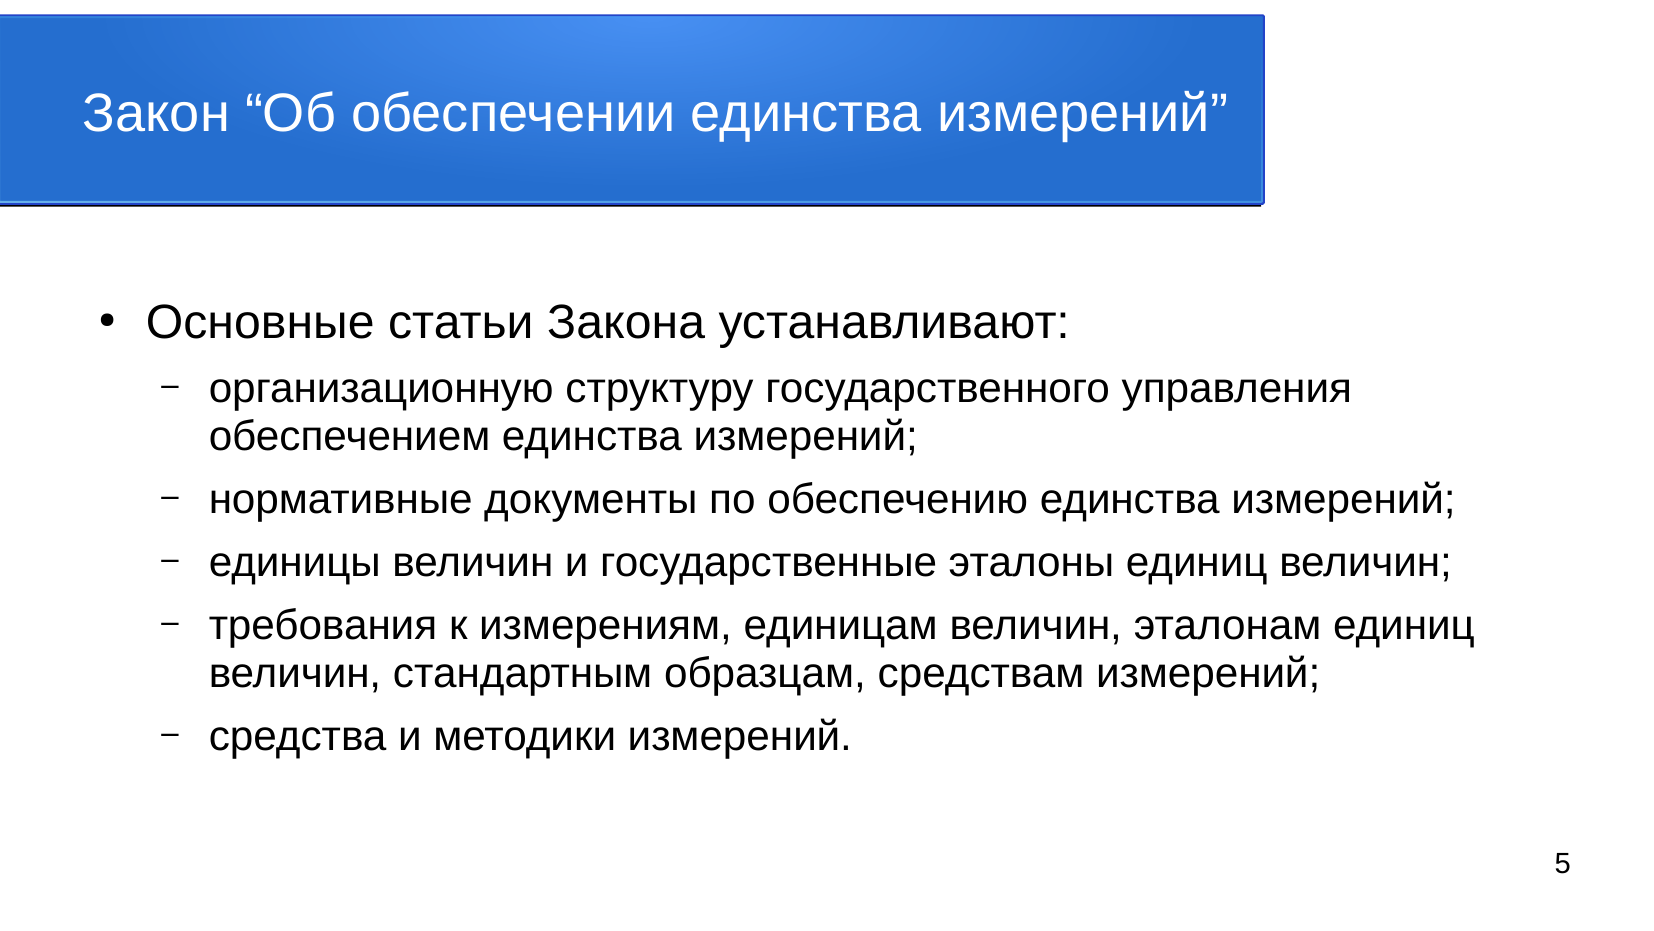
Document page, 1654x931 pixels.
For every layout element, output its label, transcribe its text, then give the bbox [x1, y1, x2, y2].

list Основные статьи Закона устанавливают: организационную структуру государственного управления обеспечением единства измерений; нормативные документы по обеспечению единства измерений; единицы величин и государственные эталоны единиц величин; требования к измерениям, единицам величин, эталонам единиц величин, стандартным образцам, средствам измерений; средства и методики измерений. [82, 224, 1571, 764]
title Закон “Об обеспечении единства измерений” [82, 35, 1235, 189]
